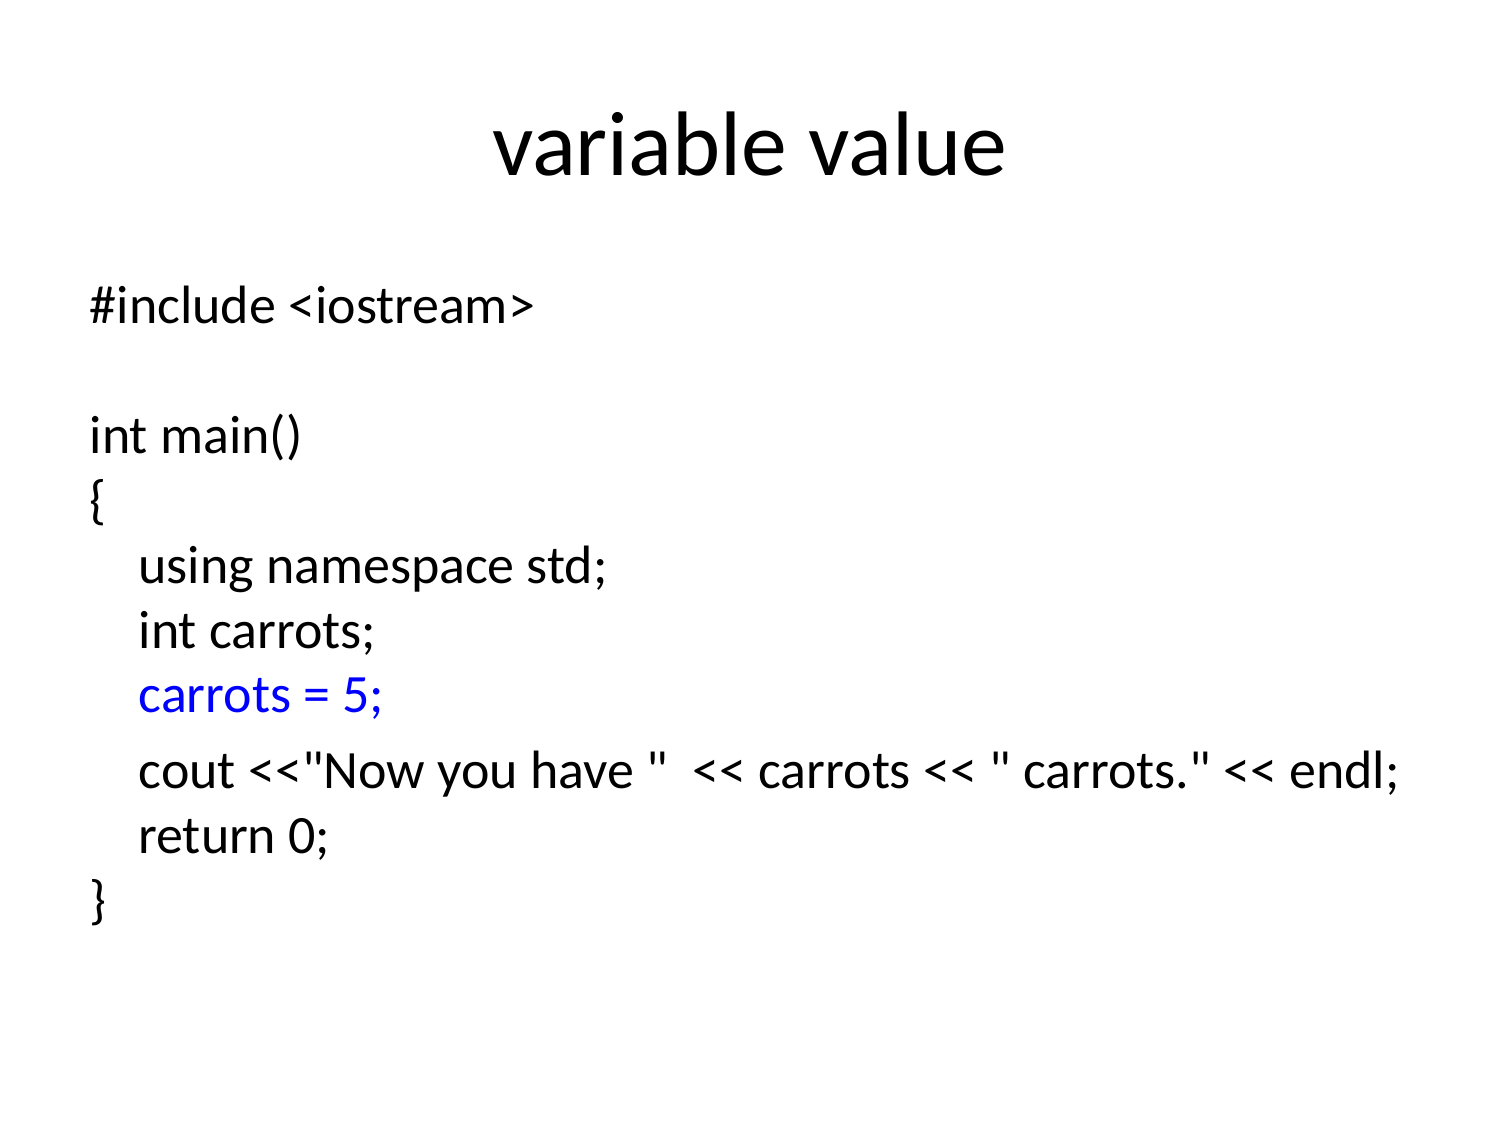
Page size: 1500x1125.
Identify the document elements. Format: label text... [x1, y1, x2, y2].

title variable value [75, 45, 1425, 233]
list #include <iostream> int main() { using namespace std; int carrots; carrots = 5; cout <<"Now you have " << carrots << " carrots." << endl; return 0; } [75, 262, 1425, 1005]
